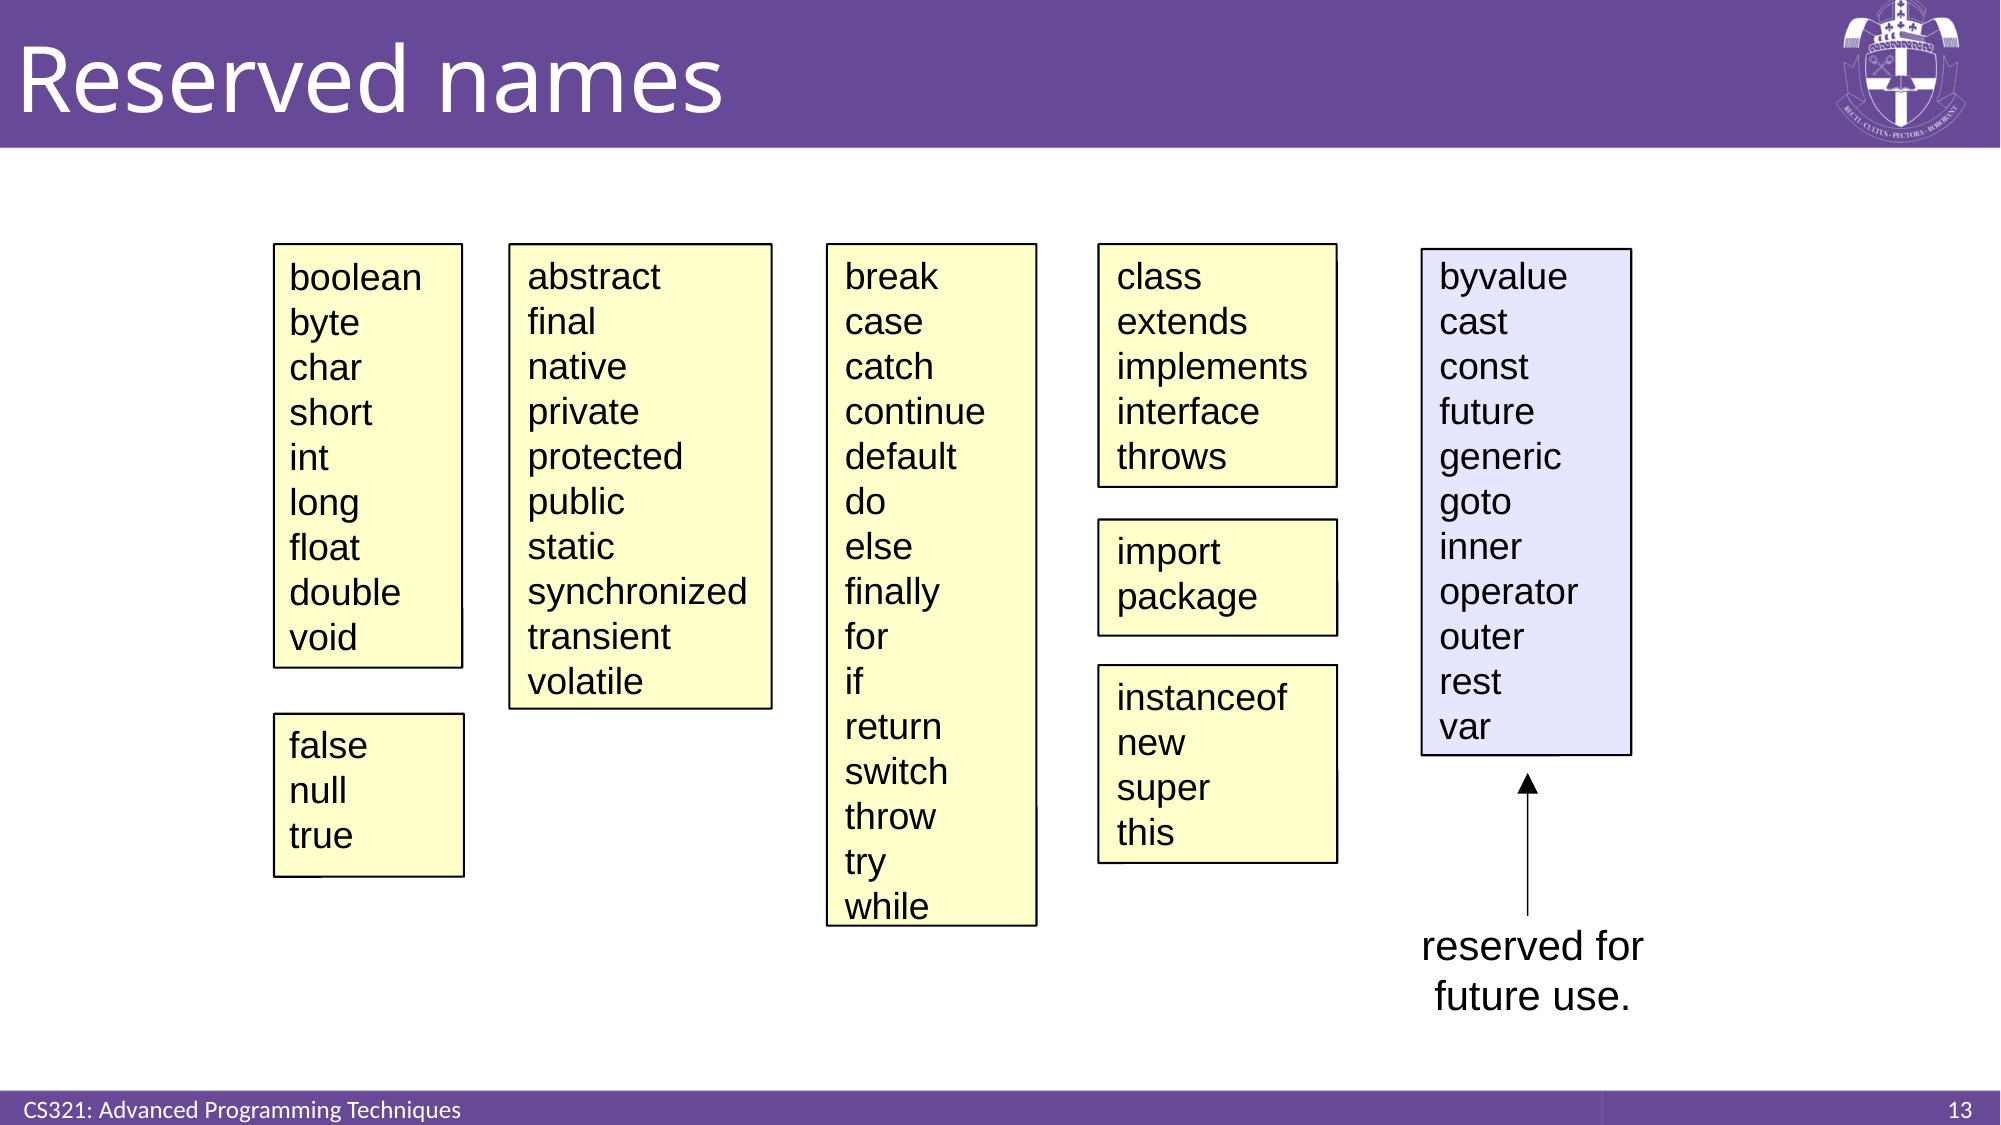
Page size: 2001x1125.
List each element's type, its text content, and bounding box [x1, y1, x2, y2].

text_box [1098, 665, 1338, 863]
text_box boolean byte char short int long float double void [274, 245, 445, 666]
text_box [1098, 519, 1338, 636]
text_box [1421, 248, 1632, 756]
picture [0, 0, 2001, 1125]
text_box [1098, 244, 1337, 487]
text_box [273, 244, 463, 668]
title Reserved names [0, 0, 1725, 192]
slide_number <number> [1862, 1078, 1994, 1125]
text_box reserved for future use. [1421, 918, 1645, 1019]
text_box import package [1101, 519, 1295, 625]
text_box instanceof new super this [1101, 665, 1327, 861]
text_box [274, 713, 464, 877]
text_box class extends implements interface throws [1101, 244, 1364, 485]
text_box byvalue cast const future generic goto inner operator outer rest var [1424, 244, 1605, 755]
text_box abstract final native private protected public static synchronized transient volatile [512, 244, 775, 710]
text_box false null true [273, 713, 418, 864]
text_box break case catch continue default do else finally for if return switch throw try while [829, 244, 1040, 935]
